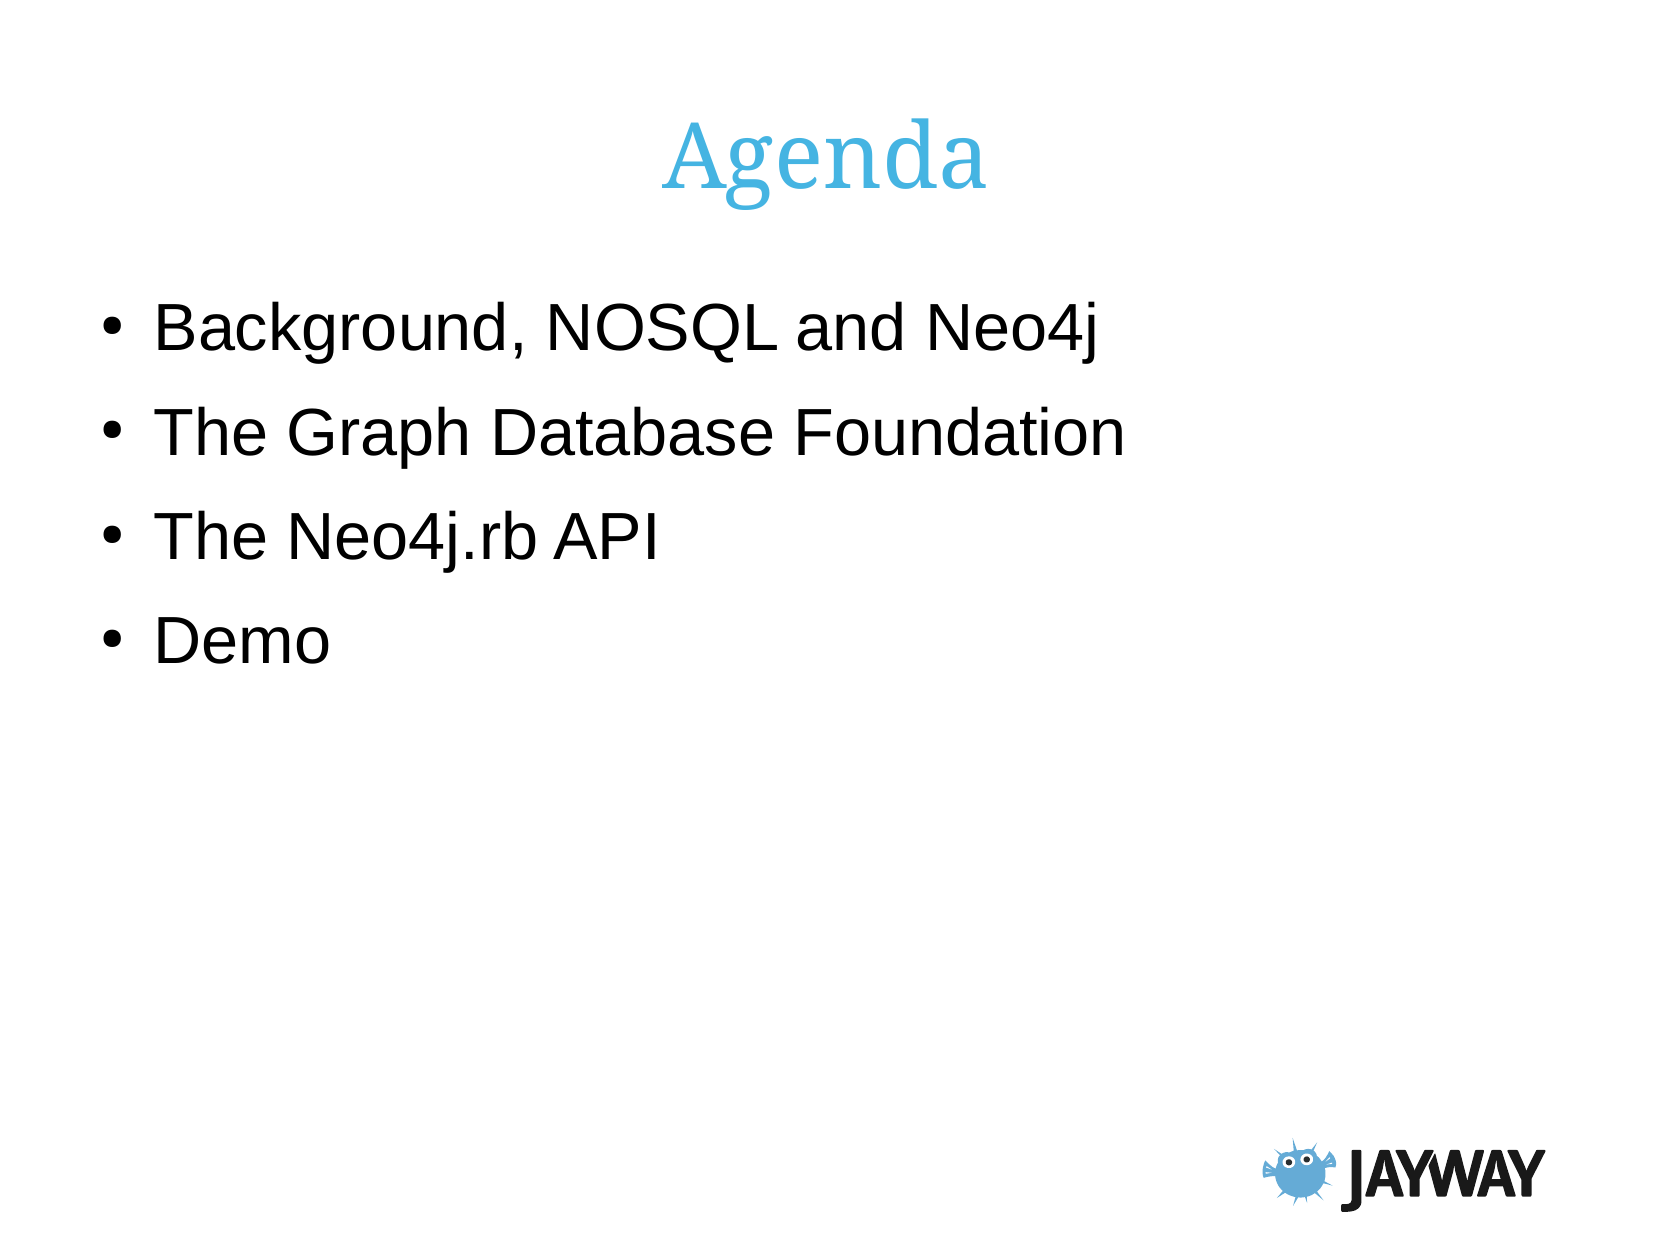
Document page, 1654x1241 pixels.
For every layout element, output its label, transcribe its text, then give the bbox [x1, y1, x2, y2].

list Background, NOSQL and Neo4j The Graph Database Foundation The Neo4j.rb API Demo [82, 290, 1571, 1109]
title Agenda [82, 49, 1571, 257]
